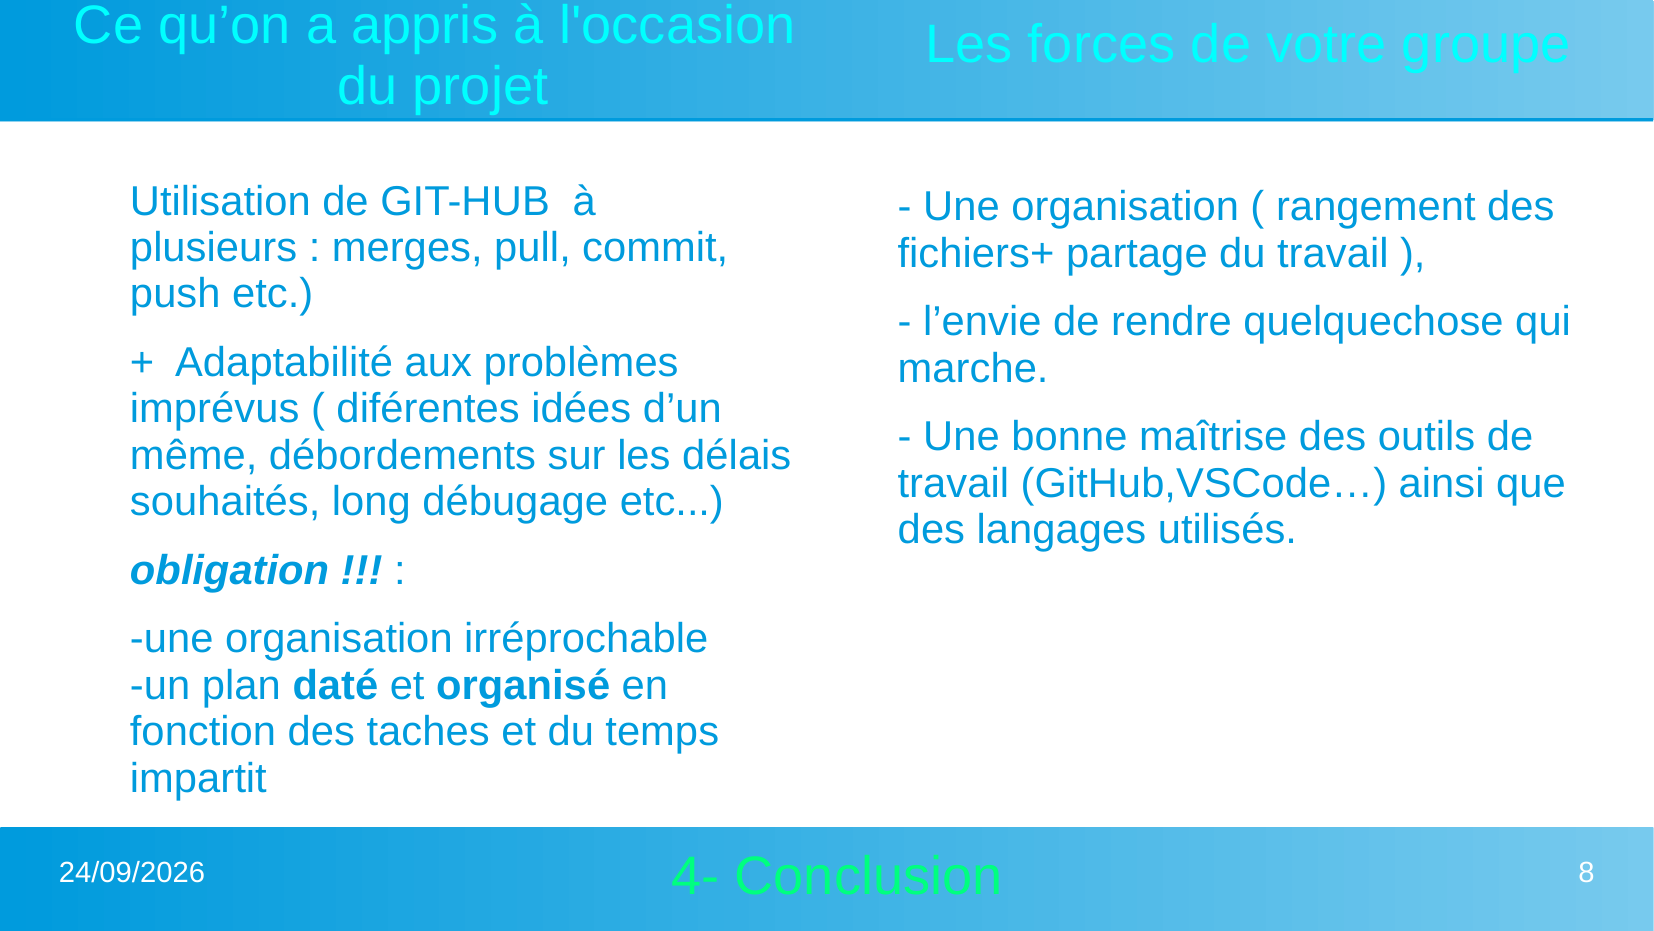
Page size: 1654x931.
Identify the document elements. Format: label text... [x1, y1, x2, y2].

text_box 4- Conclusion [656, 838, 1034, 931]
list Utilisation de GIT-HUB à plusieurs : merges, pull, commit, push etc.) + Adaptabilité aux problèmes imprévus ( diférentes idées d’un même, débordements sur les délais souhaités, long débugage etc...) obligation !!! : -une organisation irréprochable -un plan daté et organisé en fonction des taches et du temps impartit [59, 177, 798, 650]
title Les forces de votre groupe [857, 4, 1654, 83]
title Ce qu’on a appris à l'occasion du projet [29, 0, 857, 154]
list - Une organisation ( rangement des fichiers+ partage du travail ), - l’envie de rendre quelquechose qui marche. - Une bonne maîtrise des outils de travail (GitHub,VSCode…) ainsi que des langages utilisés. [826, 183, 1595, 817]
